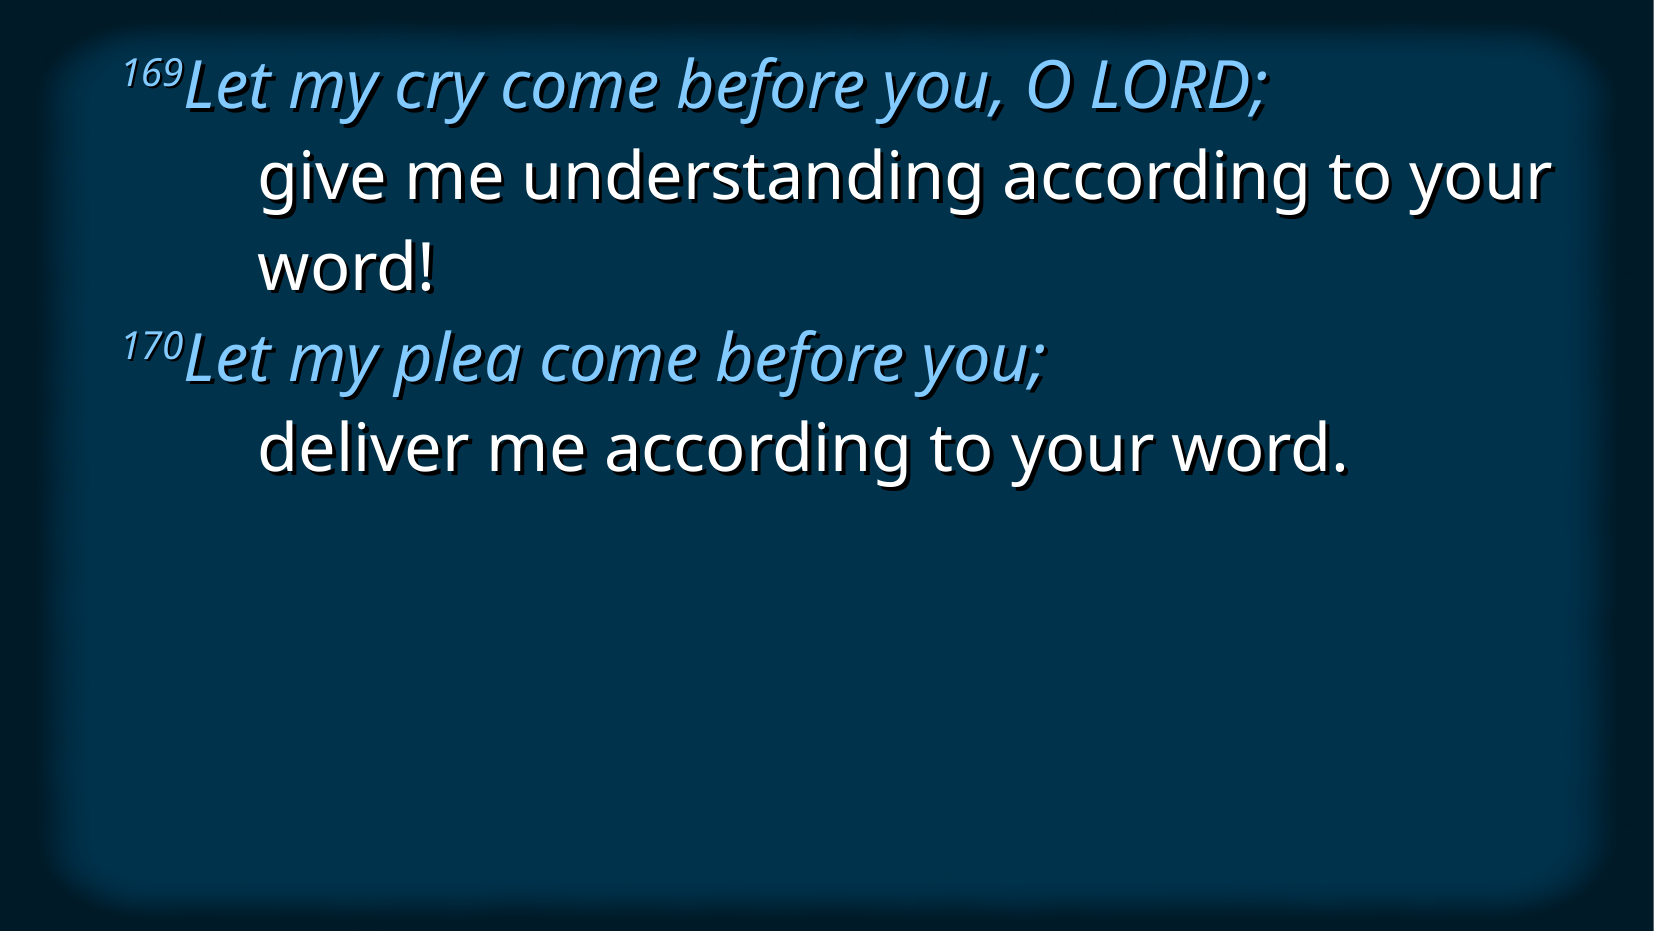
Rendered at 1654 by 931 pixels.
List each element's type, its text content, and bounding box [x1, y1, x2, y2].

text_box 169Let my cry come before you, O LORD; give me understanding according to your word! 170Let my plea come before you; deliver me according to your word. [105, 30, 1576, 489]
picture [0, 0, 1654, 931]
